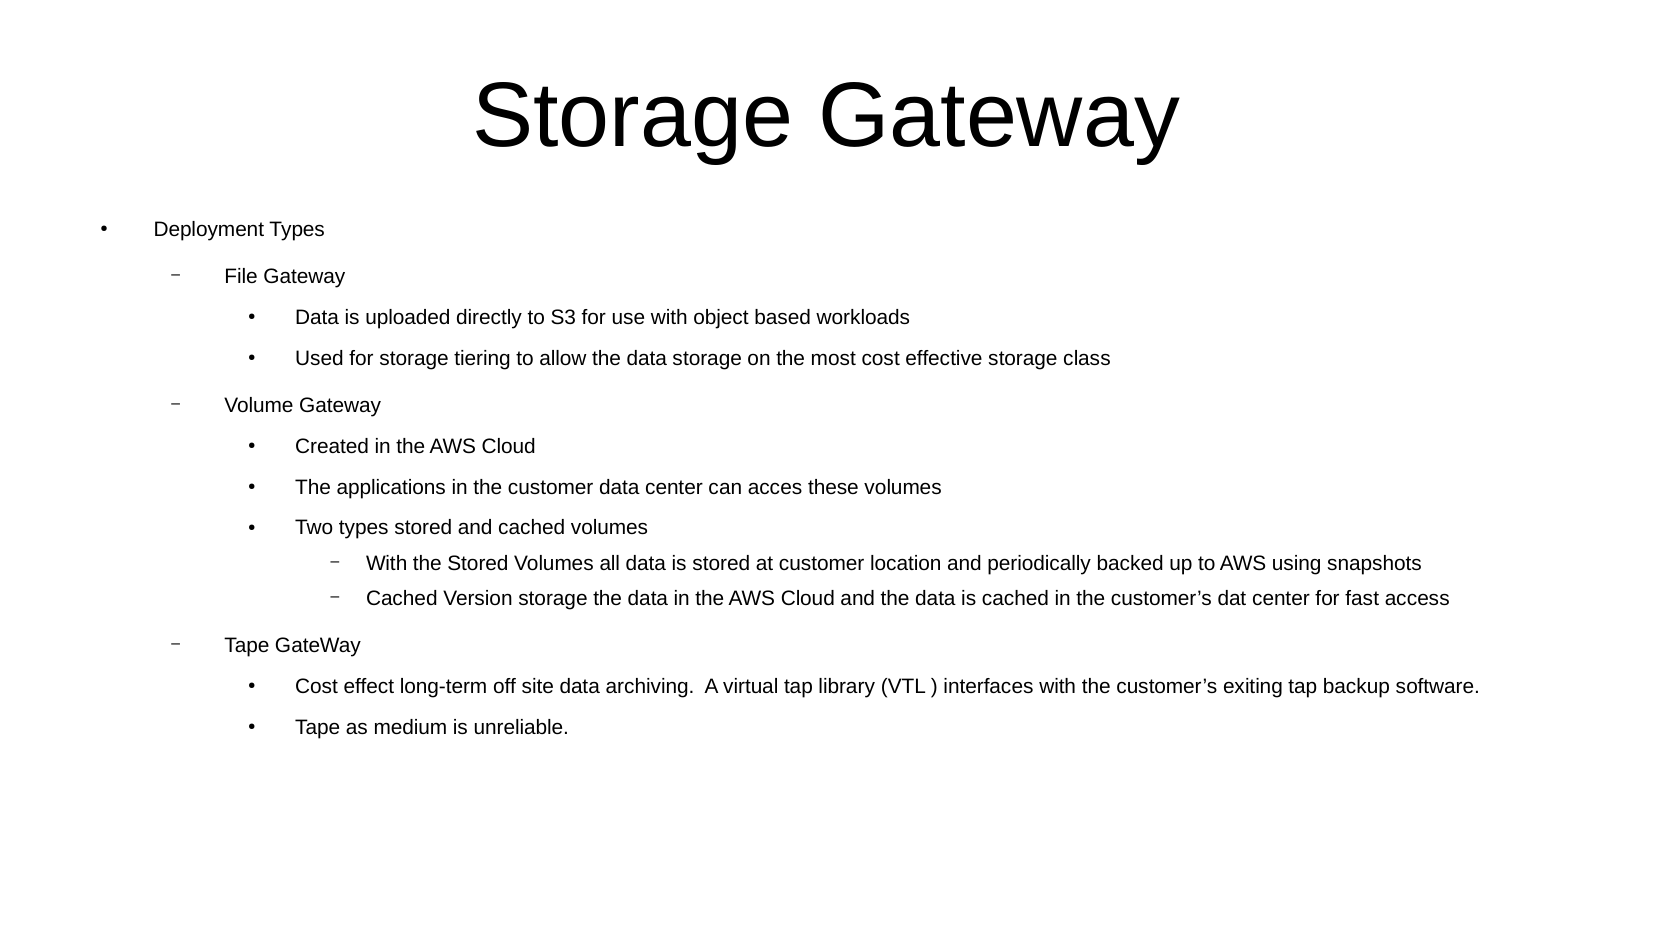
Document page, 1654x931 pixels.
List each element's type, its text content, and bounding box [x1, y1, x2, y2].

title Storage Gateway [82, 37, 1571, 193]
list Deployment Types File Gateway Data is uploaded directly to S3 for use with object based workloads Used for storage tiering to allow the data storage on the most cost effective storage class Volume Gateway Created in the AWS Cloud The applications in the customer data center can acces these volumes Two types stored and cached volumes With the Stored Volumes all data is stored at customer location and periodically backed up to AWS using snapshots Cached Version storage the data in the AWS Cloud and the data is cached in the customer’s dat center for fast access Tape GateWay Cost effect long-term off site data archiving. A virtual tap library (VTL ) interfaces with the customer’s exiting tap backup software. Tape as medium is unreliable. [82, 217, 1621, 886]
